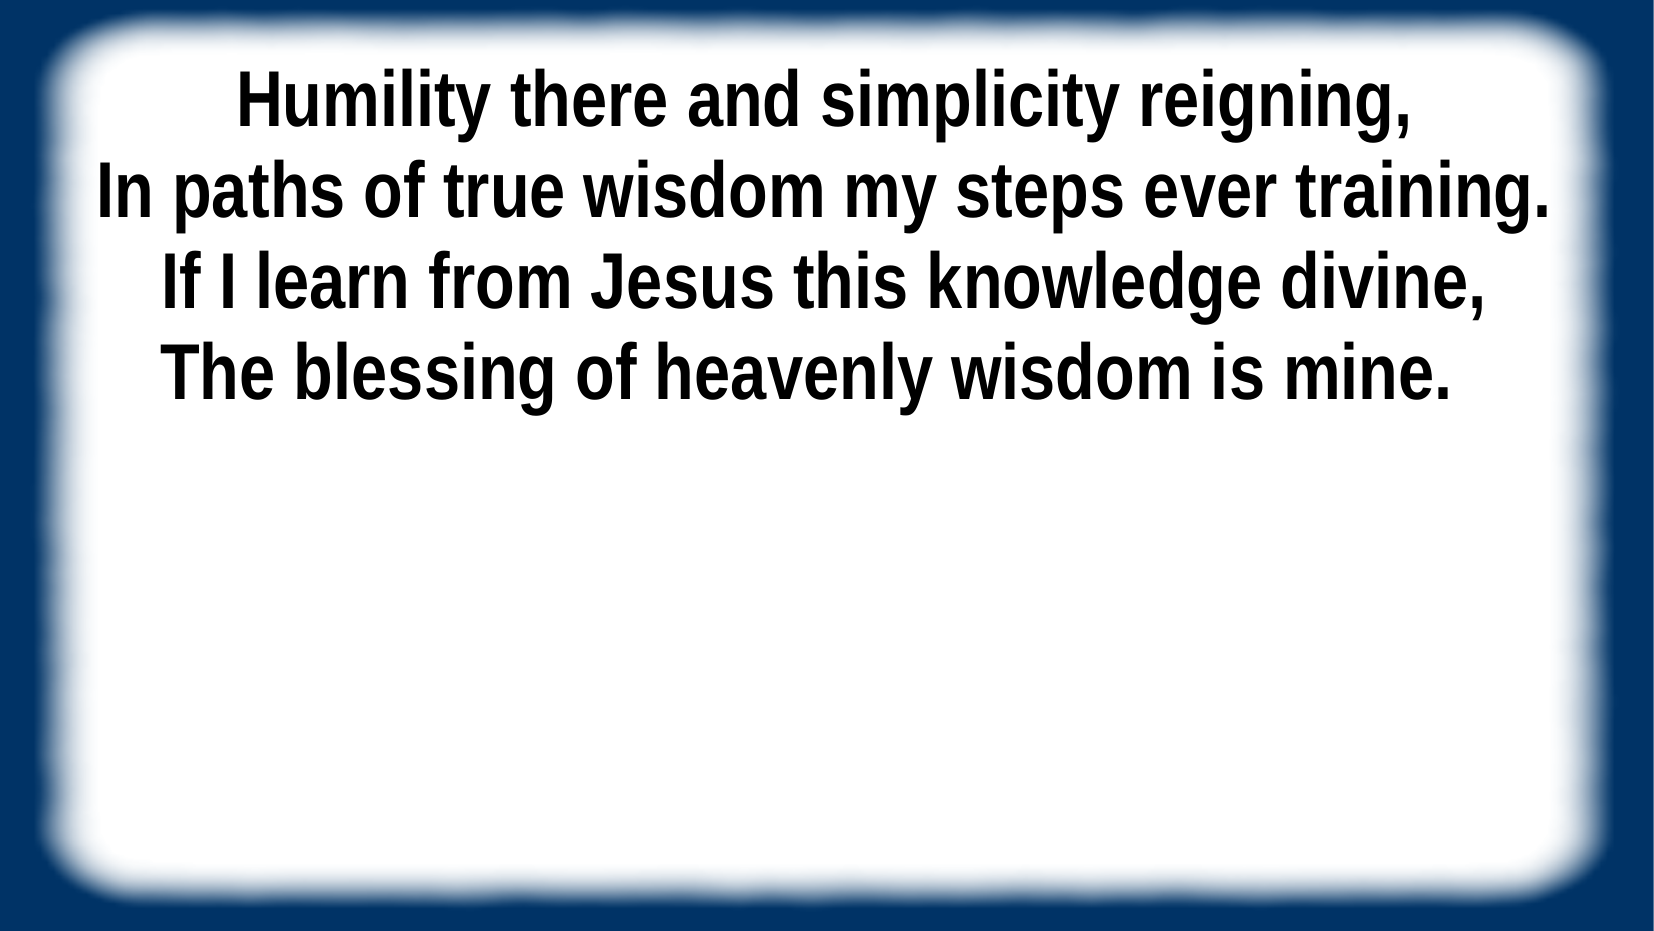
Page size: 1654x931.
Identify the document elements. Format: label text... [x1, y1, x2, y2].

text_box Humility there and simplicity reigning, In paths of true wisdom my steps ever training. If I learn from Jesus this knowledge divine, The blessing of heavenly wisdom is mine. [75, 45, 1576, 424]
picture [0, 0, 1654, 931]
